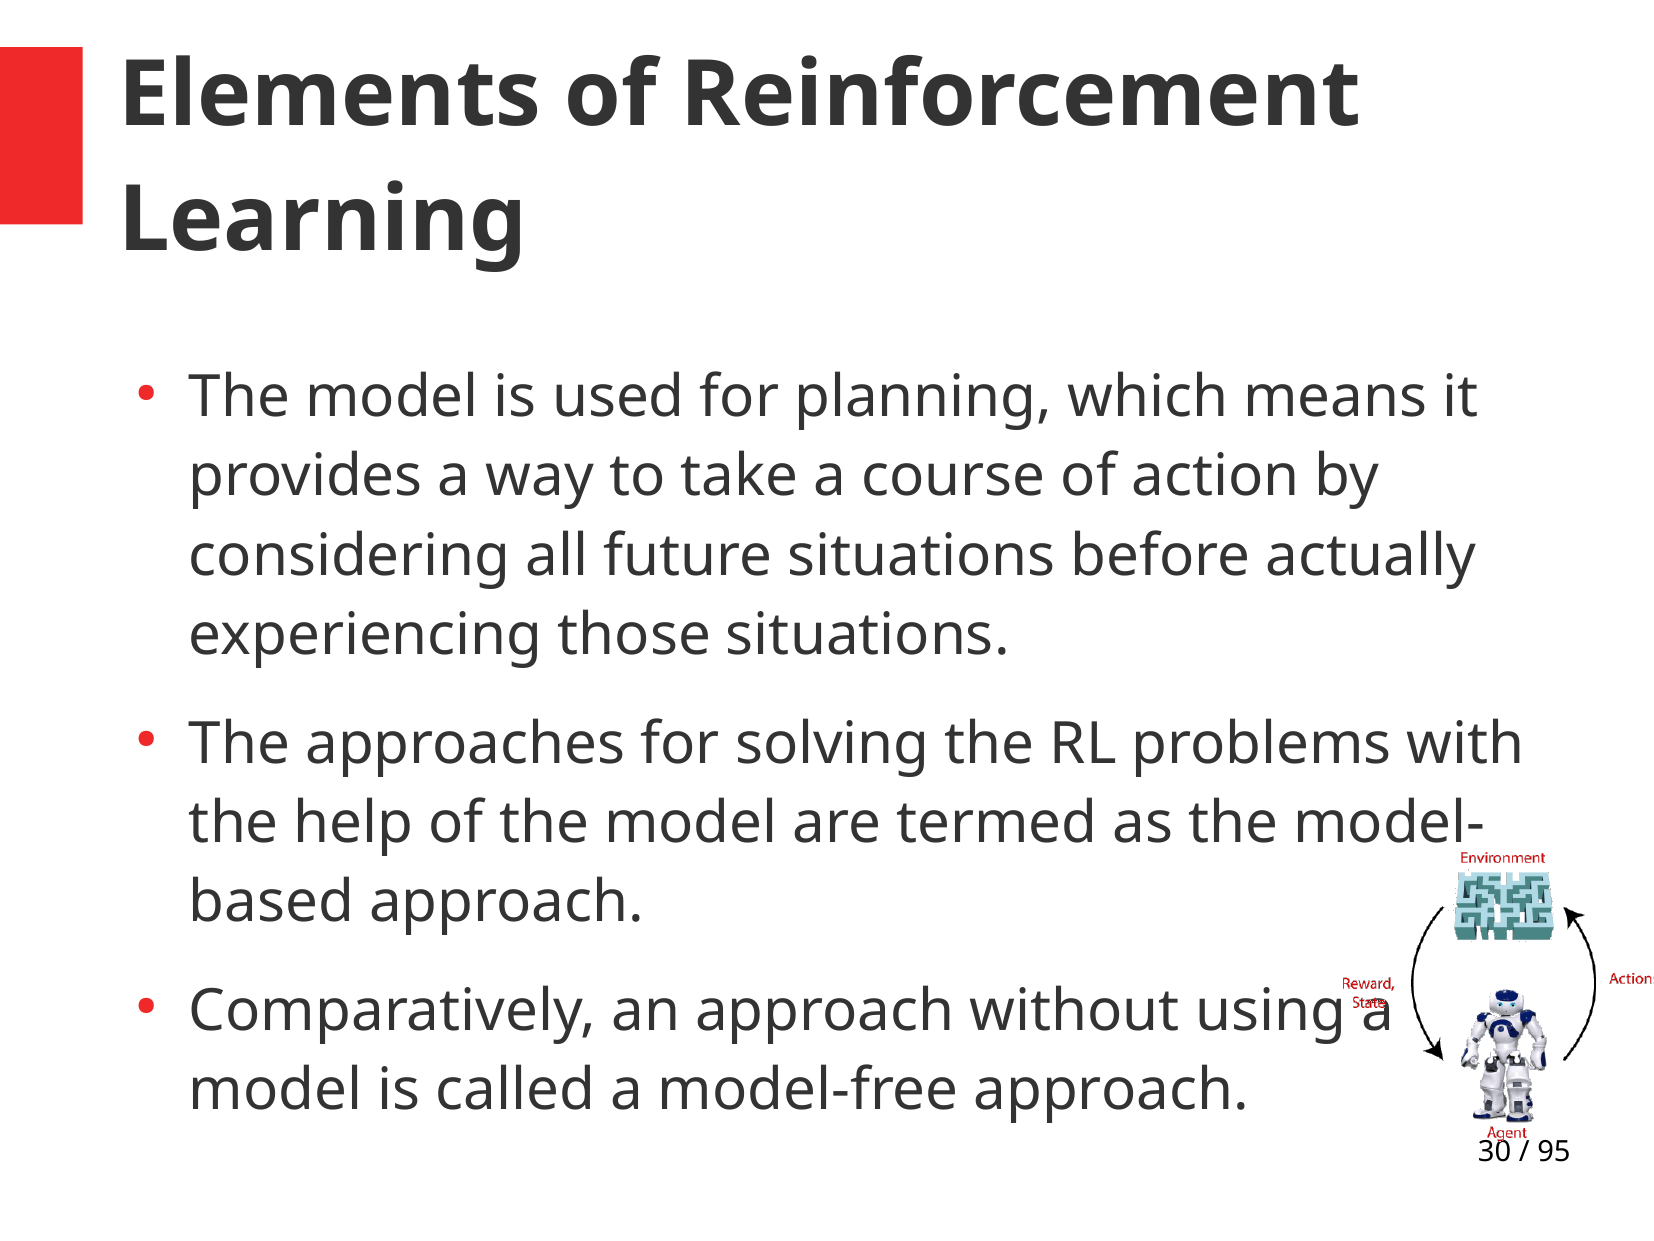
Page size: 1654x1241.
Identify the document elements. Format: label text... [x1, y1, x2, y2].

title Elements of Reinforcement Learning [118, 28, 1571, 278]
list The model is used for planning, which means it provides a way to take a course of action by considering all future situations before actually experiencing those situations. The approaches for solving the RL problems with the help of the model are termed as the model-based approach. Comparatively, an approach without using a model is called a model-free approach. [118, 354, 1536, 1074]
picture [1334, 847, 1654, 1146]
